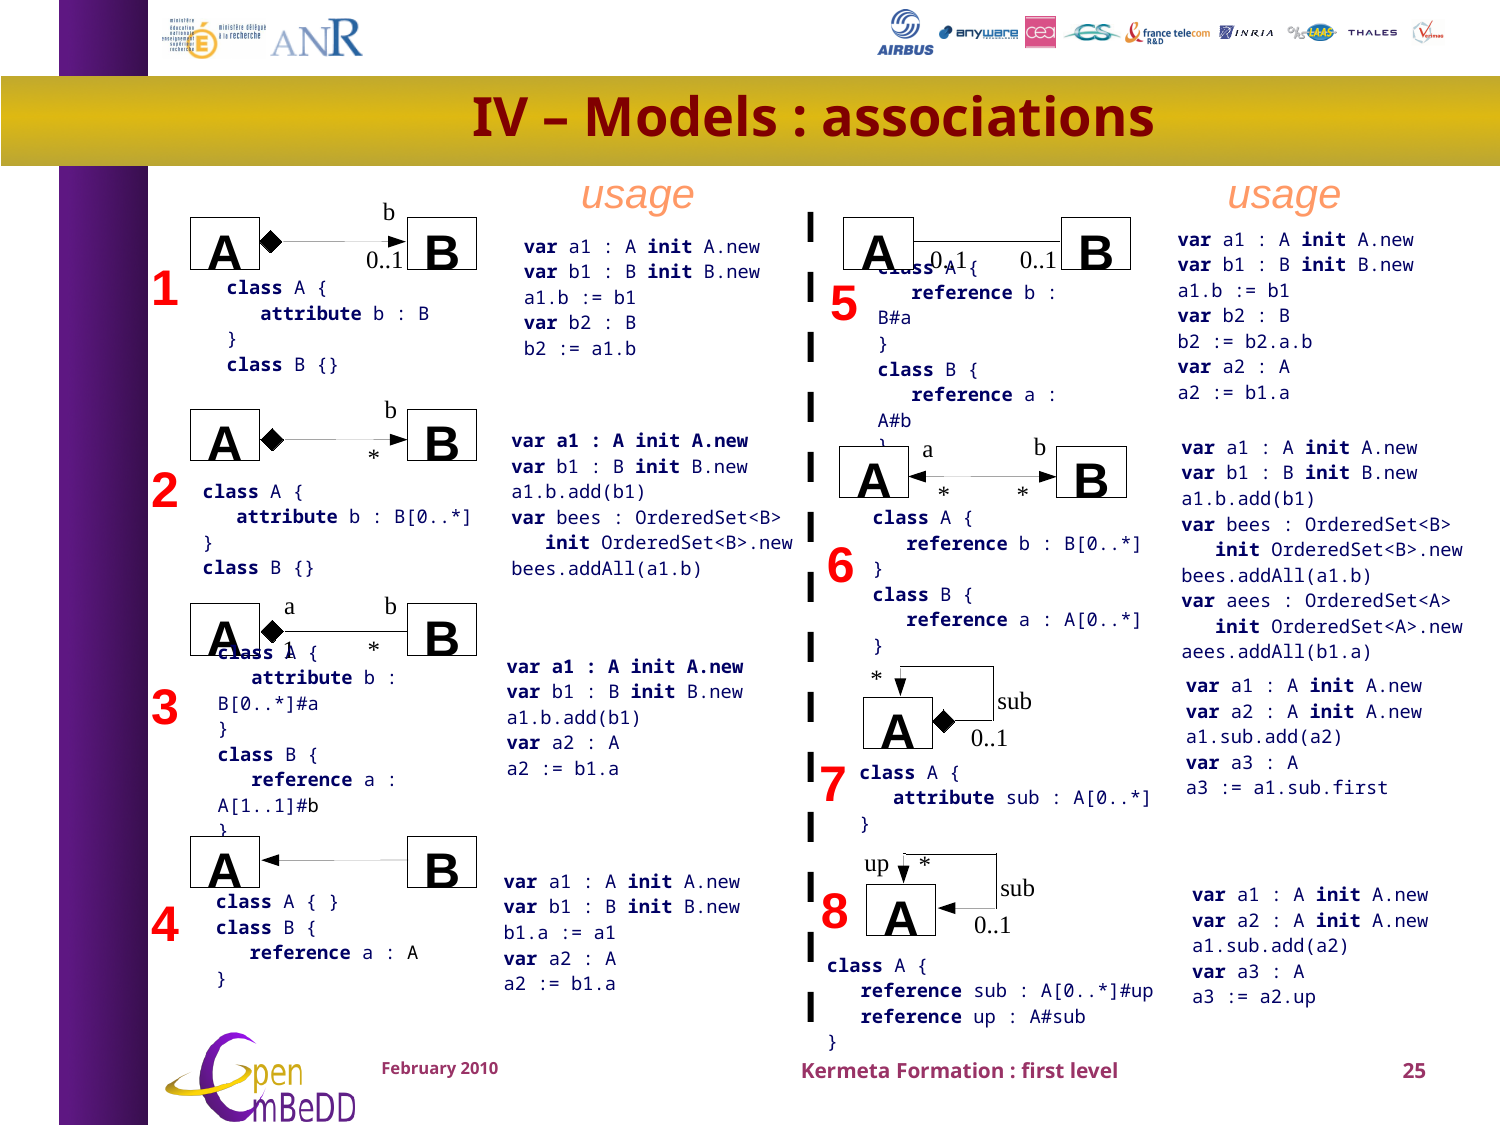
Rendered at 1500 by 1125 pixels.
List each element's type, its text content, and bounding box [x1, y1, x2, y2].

text_box B [1089, 241, 1103, 249]
text_box * [923, 473, 966, 516]
text_box var a1 : A init A.new var b1 : B init B.new a1.b.add(b1) var bees : OrderedSet<B> init OrderedSet<B>.new bees.addAll(a1.b) [496, 440, 820, 569]
text_box B [435, 627, 449, 635]
text_box b [368, 189, 411, 234]
text_box A [219, 433, 229, 447]
text_box Kermeta Formation : first level [531, 1049, 1387, 1101]
text_box 5 [815, 266, 873, 340]
text_box * [903, 842, 946, 887]
text_box var a1 : A init A.new var b1 : B init B.new a1.b.add(b1) var bees : OrderedSet<B> init OrderedSet<B>.new bees.addAll(a1.b) var aees : OrderedSet<A> init OrderedSet<A>.new aees.addAll(b1.a) [1166, 448, 1500, 651]
text_box 0..1 [915, 237, 983, 282]
text_box 0..1 [959, 909, 1027, 948]
text_box 2 [136, 454, 194, 527]
text_box A [895, 908, 905, 922]
text_box B [1089, 255, 1105, 265]
text_box A [868, 470, 878, 484]
text_box class A { attribute b : B } class B {} [211, 280, 455, 372]
text_box class A { attribute sub : A[0..*] } [844, 761, 1176, 834]
text_box A [190, 409, 259, 461]
text_box class A { attribute b : B[0..*] } class B {} [187, 483, 499, 575]
text_box A [219, 628, 229, 642]
text_box B [408, 409, 477, 461]
text_box class A { reference b : B[0..*] } class B { reference a : A[0..*] } [857, 516, 1161, 646]
text_box b [1018, 425, 1062, 470]
text_box February 2010 [366, 1049, 531, 1101]
text_box 0..1 [1005, 237, 1073, 282]
text_box b [369, 584, 413, 629]
text_box B [1057, 446, 1126, 498]
text_box 0..1 [351, 237, 419, 280]
text_box A [844, 217, 913, 269]
text_box A [888, 740, 906, 749]
text_box [260, 428, 284, 451]
text_box B [435, 446, 451, 456]
text_box B [435, 432, 449, 440]
text_box A [215, 647, 233, 655]
text_box A [215, 261, 233, 269]
text_box B [1084, 469, 1098, 477]
text_box 0..1 [956, 721, 1024, 760]
text_box 0..1 [959, 903, 985, 908]
text_box A [219, 860, 229, 874]
text_box A [870, 261, 887, 269]
text_box class A { } class B { reference a : A } [201, 894, 469, 986]
text_box 6 [812, 528, 870, 602]
text_box usage [1212, 162, 1380, 226]
text_box A [215, 879, 233, 888]
text_box B [1061, 217, 1131, 269]
text_box b [369, 387, 412, 432]
text_box up [849, 841, 905, 886]
text_box 4 [136, 887, 194, 961]
text_box [1387, 1049, 1482, 1101]
text_box 7 [804, 747, 862, 821]
text_box * [855, 657, 898, 702]
text_box B [408, 604, 477, 655]
text_box 8 [806, 874, 864, 948]
text_box class A { reference sub : A[0..*]#up reference up : A#sub } [812, 957, 1181, 1049]
text_box A [891, 927, 909, 936]
text_box a [907, 426, 949, 471]
text_box class A { attribute b : B[0..*]#a } class B { reference a : A[1..1]#b } [202, 657, 494, 825]
text_box B [435, 241, 449, 249]
text_box A [839, 446, 909, 498]
text_box var a1 : A init A.new var b1 : B init B.new b1.a := a1 var a2 : A a2 := b1.a [488, 877, 808, 987]
text_box sub [982, 678, 1047, 723]
text_box var a1 : A init A.new var b1 : B init B.new a1.b := b1 var b2 : B b2 := b2.a.b var a2 : A a2 := b1.a [1162, 241, 1500, 390]
text_box [932, 709, 955, 733]
text_box A [190, 836, 259, 888]
text_box A [866, 886, 936, 936]
text_box var a1 : A init A.new var b1 : B init B.new a1.b := b1 var b2 : B b2 := a1.b [508, 242, 847, 352]
text_box A [864, 489, 882, 498]
text_box var a1 : A init A.new var a2 : A init A.new a1.sub.add(a2) var a3 : A a3 := a1.sub.first [1171, 681, 1483, 792]
text_box var a1 : A init A.new var b1 : B init B.new a1.b.add(b1) var a2 : A a2 := b1.a [491, 662, 820, 772]
text_box var a1 : A init A.new var a2 : A init A.new a1.sub.add(a2) var a3 : A a3 := a2.up [1177, 890, 1489, 1001]
text_box class A { reference b : B#a } class B { reference a : A#b } [862, 272, 1106, 440]
text_box B [408, 836, 477, 888]
text_box B [435, 859, 449, 867]
text_box 0..1 [956, 715, 982, 720]
text_box [261, 620, 280, 638]
text_box B [435, 873, 451, 883]
text_box B [435, 641, 451, 651]
text_box A [219, 242, 229, 256]
text_box 1 [136, 251, 194, 325]
text_box A [215, 452, 233, 461]
text_box A [892, 721, 902, 735]
text_box A [190, 604, 259, 655]
text_box sub [985, 866, 1051, 911]
text_box B [435, 255, 451, 265]
text_box 1 [267, 627, 310, 657]
text_box [259, 230, 282, 253]
text_box B [1084, 483, 1100, 493]
text_box * [352, 627, 396, 657]
text_box A [190, 217, 259, 269]
text_box A [863, 697, 932, 749]
text_box A [873, 242, 883, 256]
text_box * [1001, 473, 1045, 516]
text_box * [352, 435, 395, 480]
text_box a [269, 584, 310, 627]
title IV – Models : associations [147, 82, 1481, 148]
text_box 3 [136, 670, 194, 744]
text_box usage [566, 162, 830, 226]
text_box B [408, 217, 477, 269]
